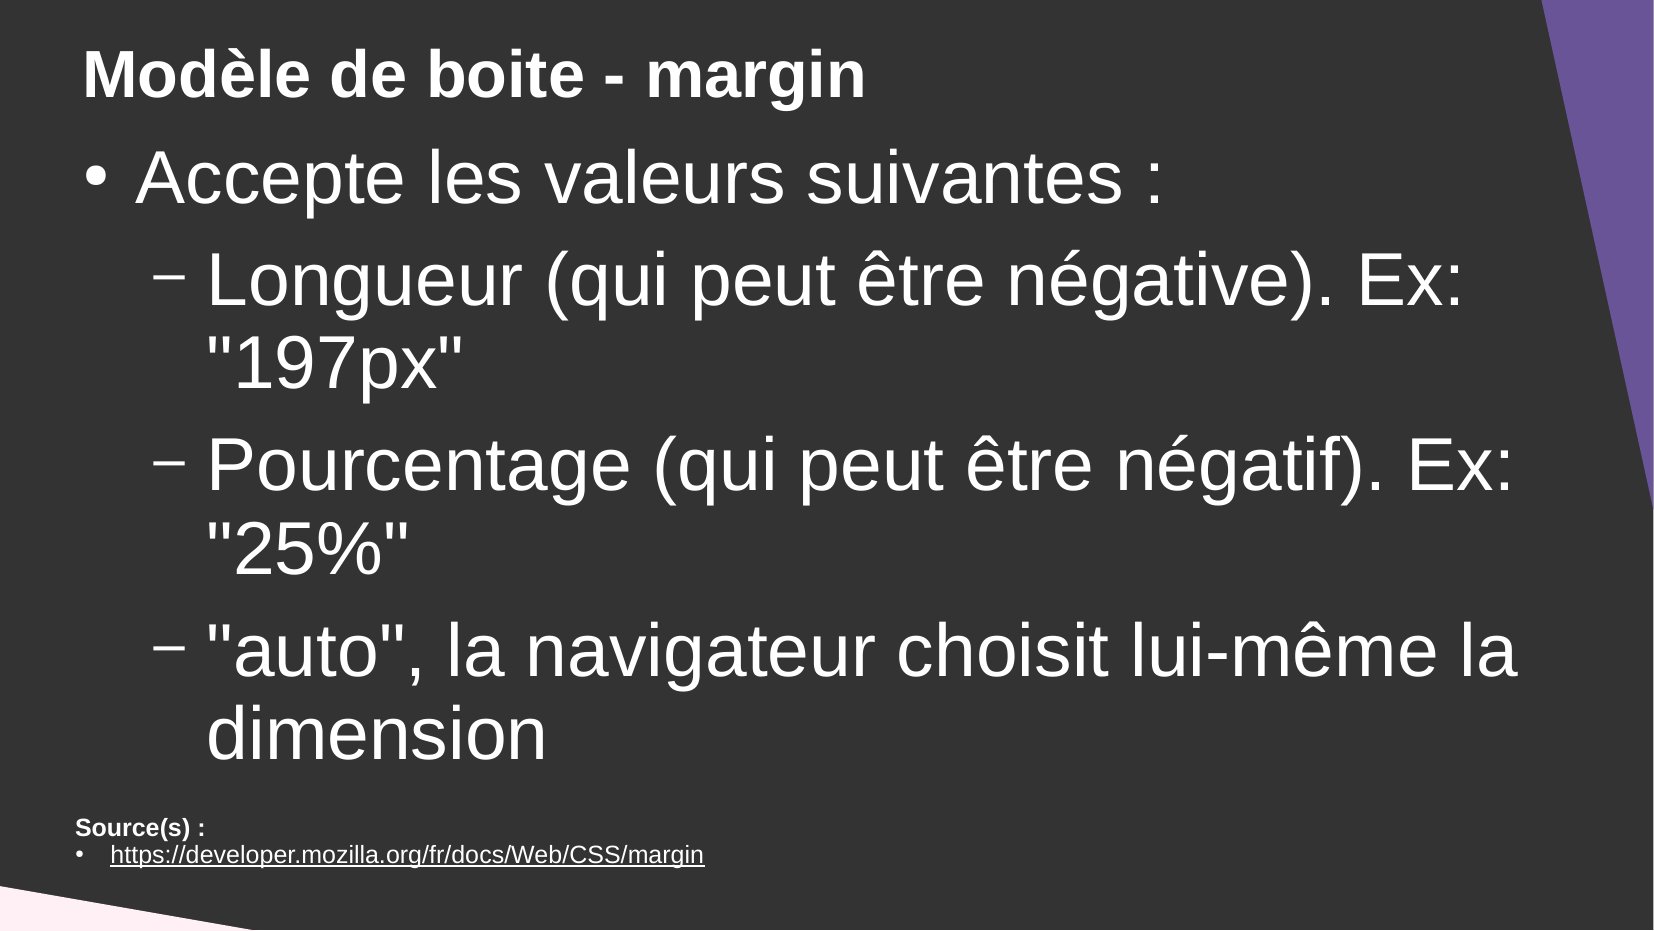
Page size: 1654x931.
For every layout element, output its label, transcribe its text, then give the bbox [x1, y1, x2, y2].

text_box [0, 886, 258, 931]
text_box Source(s) : https://developer.mozilla.org/fr/docs/Web/CSS/margin [60, 805, 1546, 913]
list Accepte les valeurs suivantes : Longueur (qui peut être négative). Ex: "197px" Pourcentage (qui peut être négatif). Ex: "25%" "auto", la navigateur choisit lui-même la dimension [64, 135, 1604, 833]
text_box [1541, 0, 1654, 513]
title Modèle de boite - margin [82, 37, 1565, 112]
